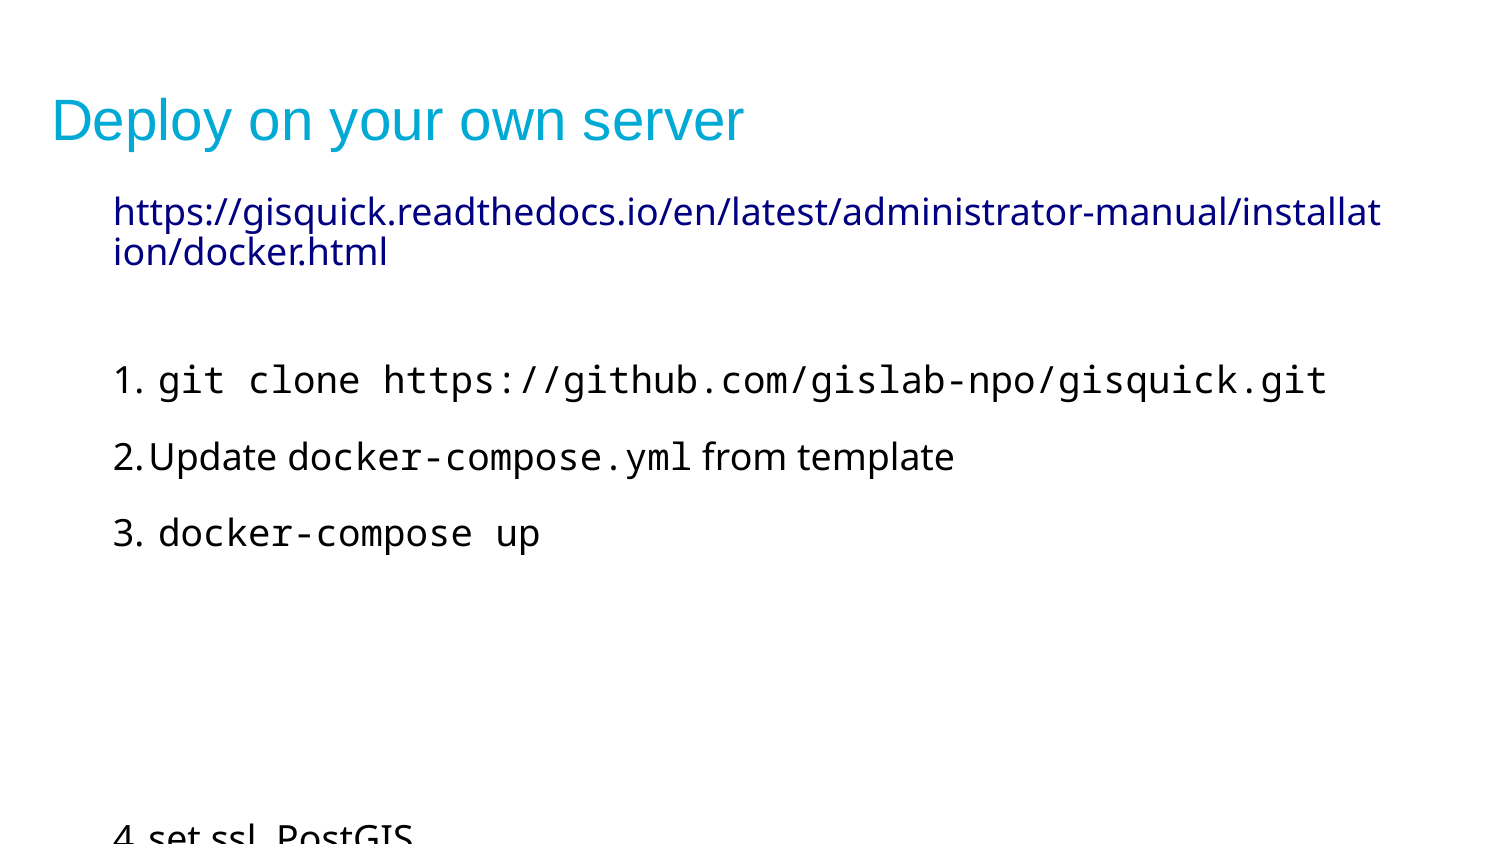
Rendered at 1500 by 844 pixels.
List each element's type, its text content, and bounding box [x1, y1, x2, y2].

title Deploy on your own server [51, 72, 1449, 167]
subtitle https://gisquick.readthedocs.io/en/latest/administrator-manual/installation/docker.html git clone https://github.com/gislab-npo/gisquick.git Update docker-compose.yml from template docker-compose up set ssl, PostGIS, ... [112, 185, 1388, 751]
